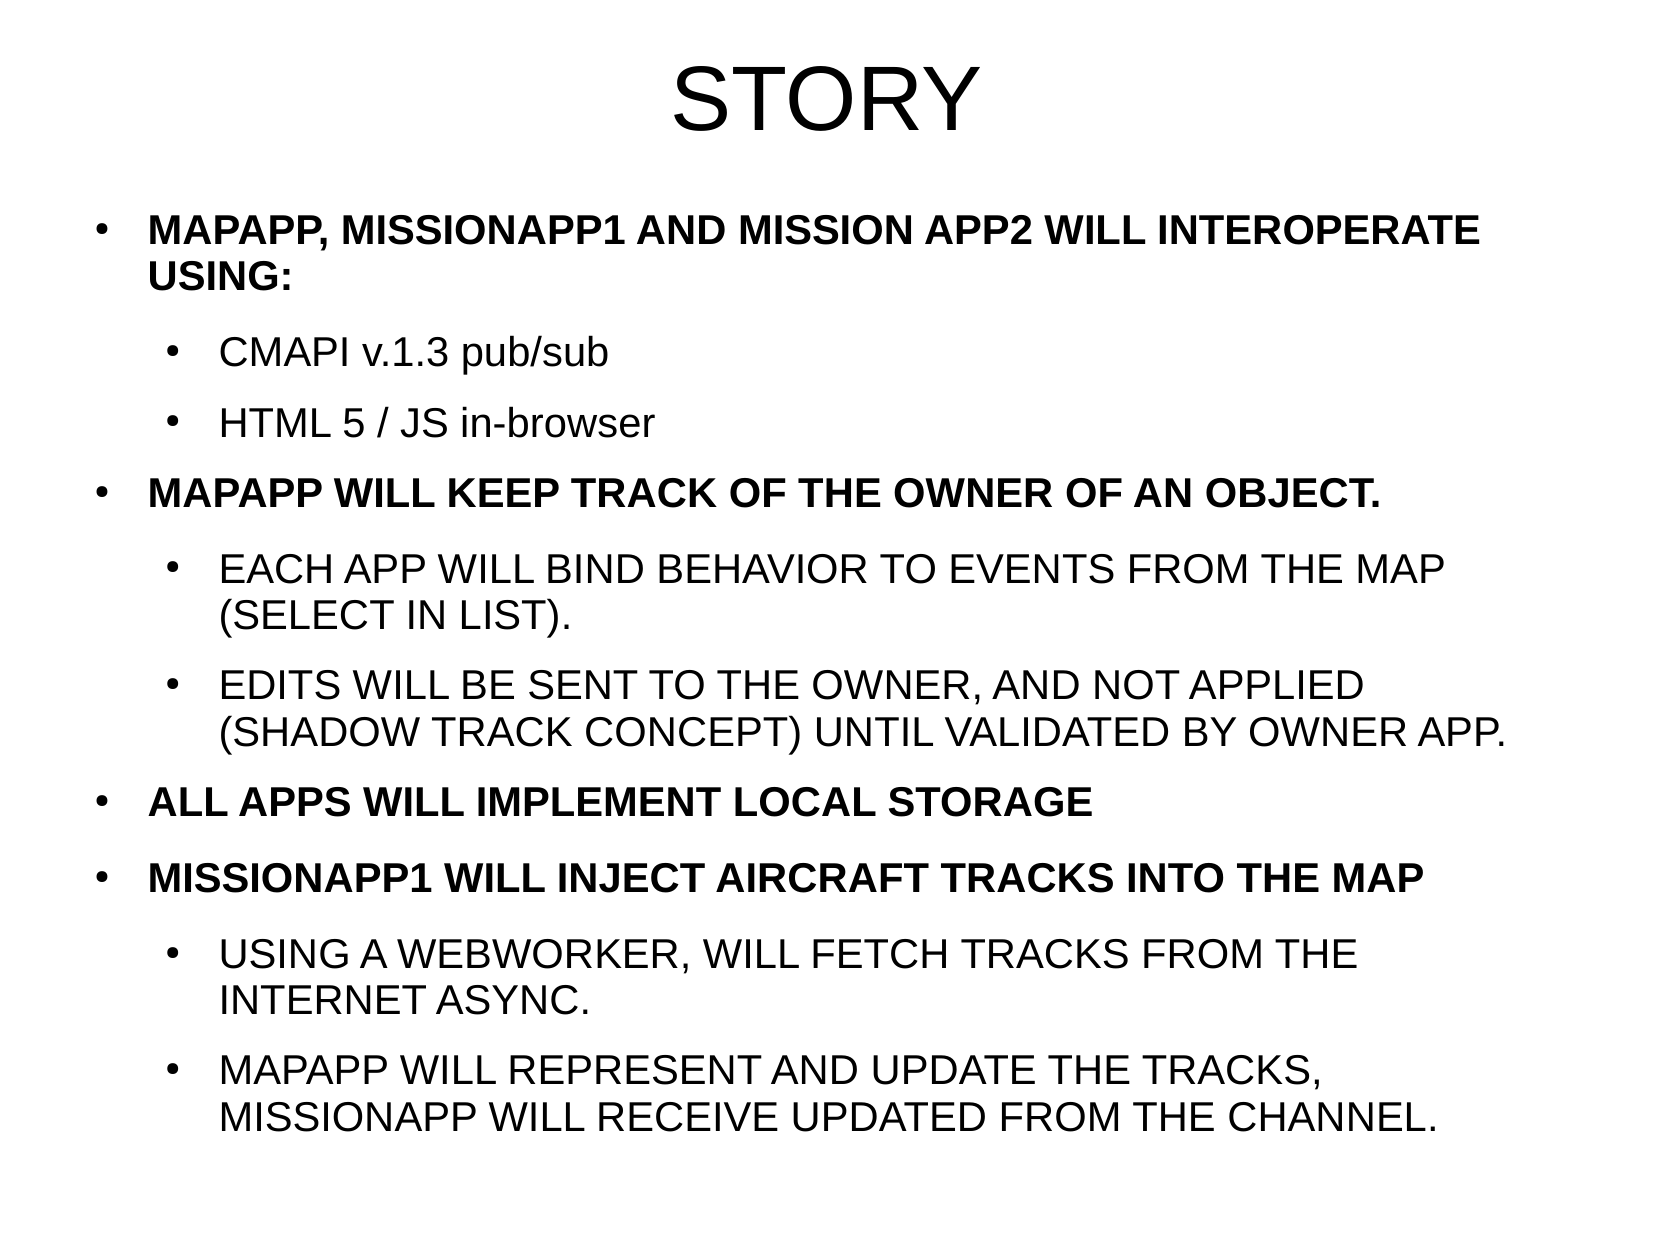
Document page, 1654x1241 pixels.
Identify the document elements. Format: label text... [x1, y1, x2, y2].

list MAPAPP, MISSIONAPP1 AND MISSION APP2 WILL INTEROPERATE USING: CMAPI v.1.3 pub/sub HTML 5 / JS in-browser MAPAPP WILL KEEP TRACK OF THE OWNER OF AN OBJECT. EACH APP WILL BIND BEHAVIOR TO EVENTS FROM THE MAP (SELECT IN LIST). EDITS WILL BE SENT TO THE OWNER, AND NOT APPLIED (SHADOW TRACK CONCEPT) UNTIL VALIDATED BY OWNER APP. ALL APPS WILL IMPLEMENT LOCAL STORAGE MISSIONAPP1 WILL INJECT AIRCRAFT TRACKS INTO THE MAP USING A WEBWORKER, WILL FETCH TRACKS FROM THE INTERNET ASYNC. MAPAPP WILL REPRESENT AND UPDATE THE TRACKS, MISSIONAPP WILL RECEIVE UPDATED FROM THE CHANNEL. [76, 206, 1565, 1149]
title STORY [82, 47, 1571, 150]
